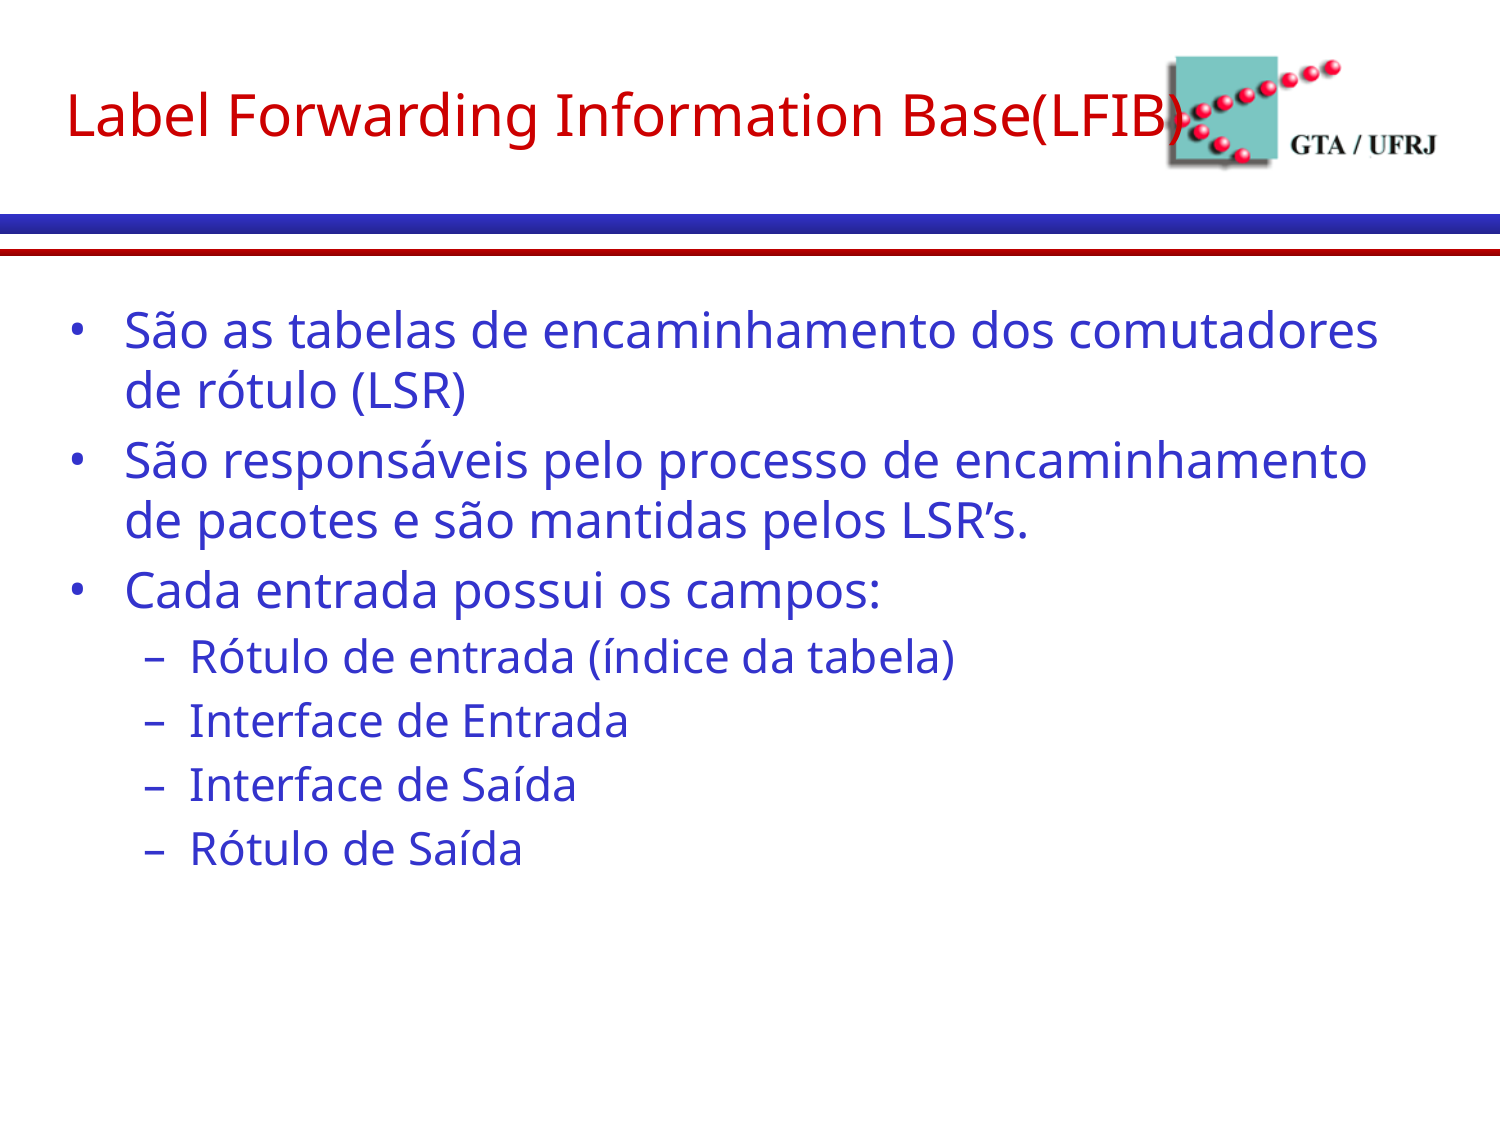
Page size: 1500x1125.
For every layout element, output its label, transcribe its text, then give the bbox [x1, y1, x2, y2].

title Label Forwarding Information Base(LFIB) [50, 37, 1374, 189]
picture [1374, 50, 1446, 174]
list São as tabelas de encaminhamento dos comutadores de rótulo (LSR) São responsáveis pelo processo de encaminhamento de pacotes e são mantidas pelos LSR’s. Cada entrada possui os campos: Rótulo de entrada (índice da tabela) Interface de Entrada Interface de Saída Rótulo de Saída [53, 290, 1447, 1083]
